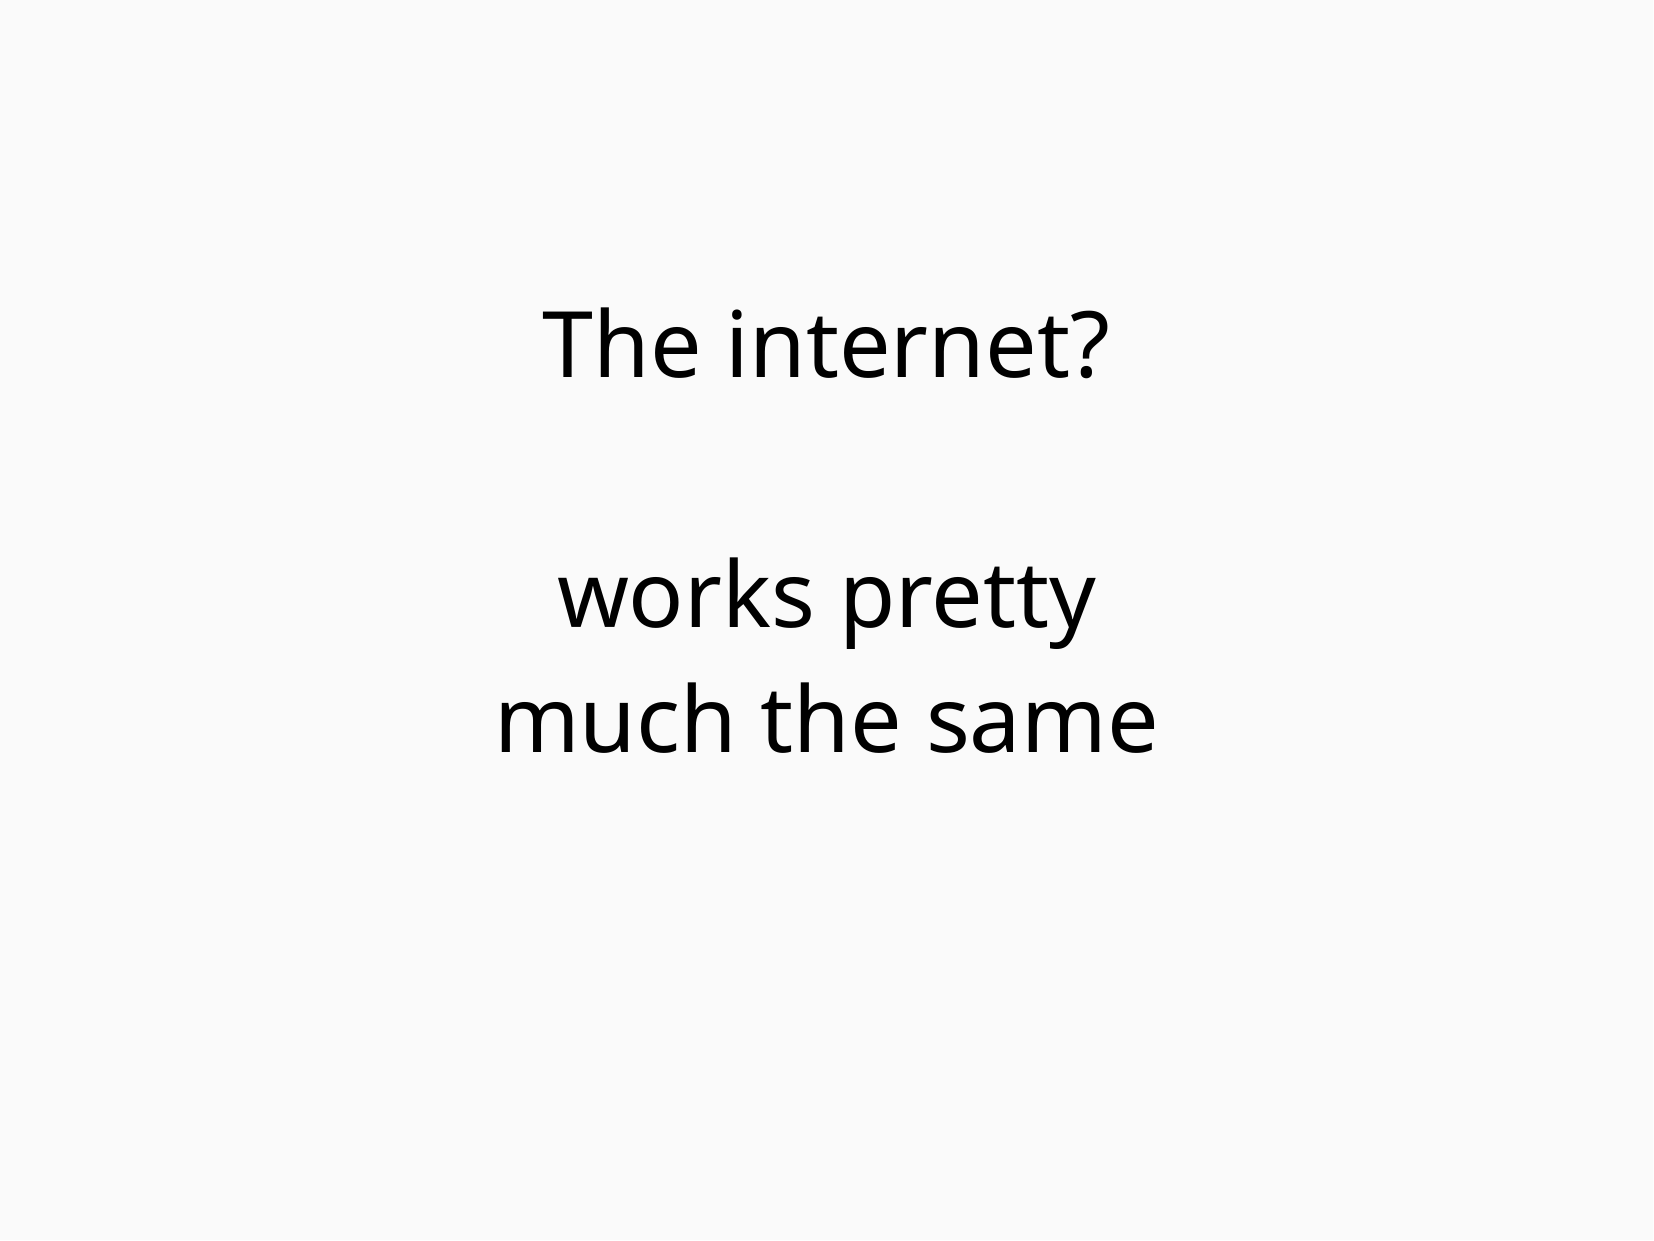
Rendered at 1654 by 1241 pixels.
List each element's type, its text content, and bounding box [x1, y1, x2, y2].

subtitle The internet? works pretty much the same [82, 49, 1571, 1010]
